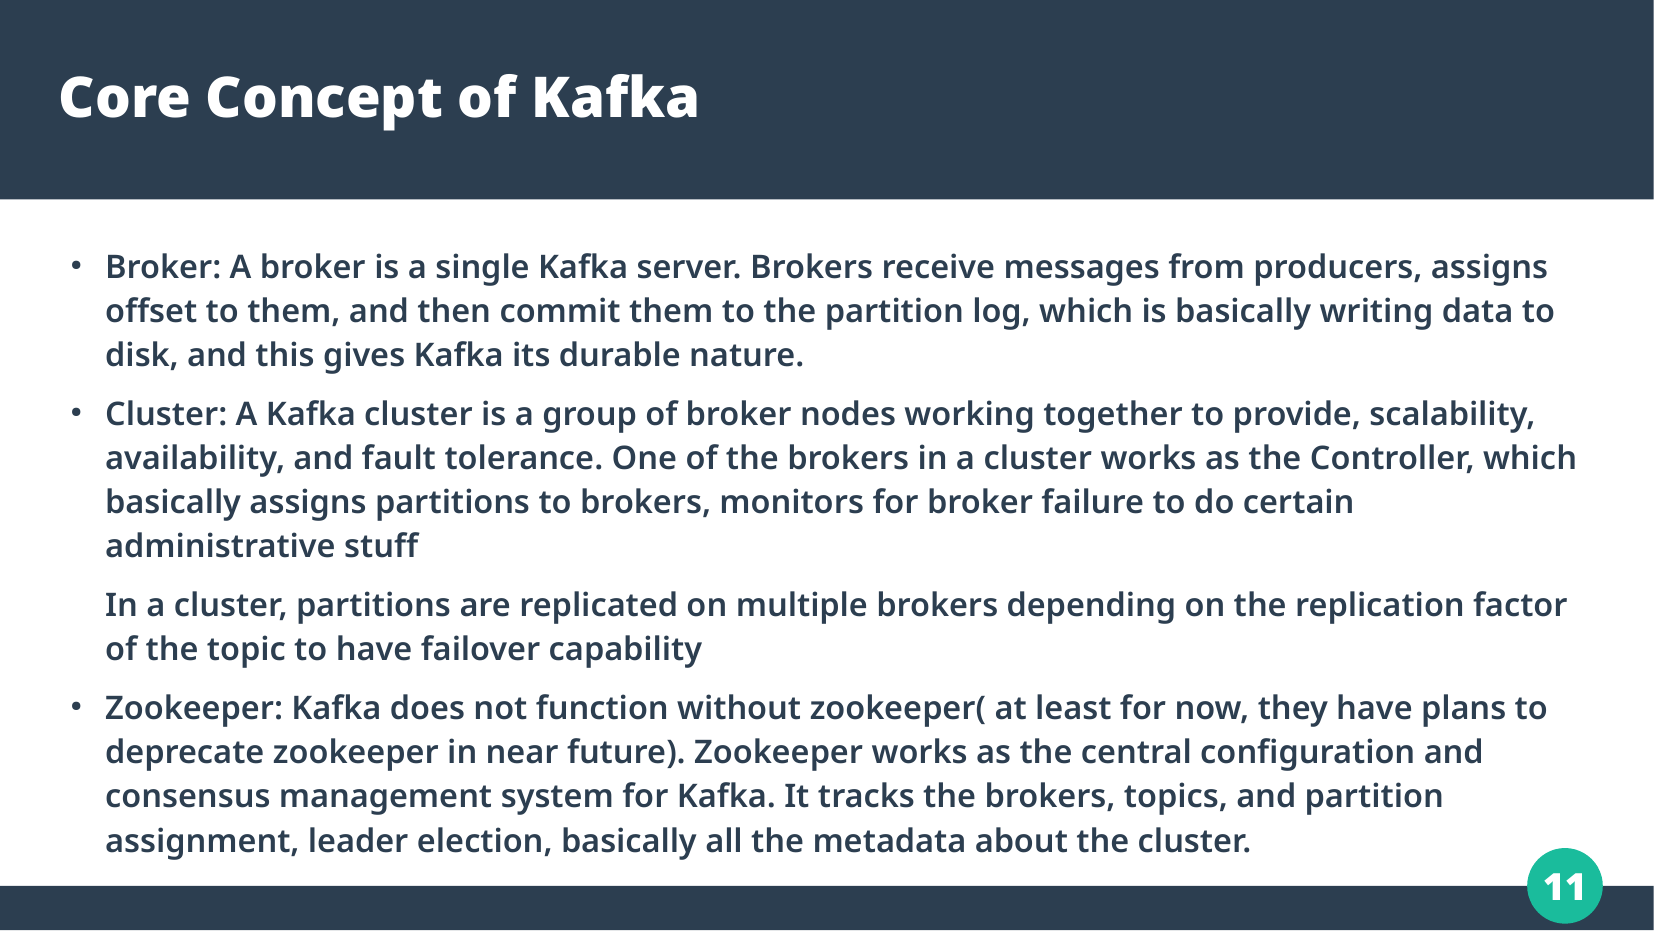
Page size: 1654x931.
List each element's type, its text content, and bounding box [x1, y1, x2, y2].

title Core Concept of Kafka [59, 37, 1595, 155]
list Broker: A broker is a single Kafka server. Brokers receive messages from producers, assigns offset to them, and then commit them to the partition log, which is basically writing data to disk, and this gives Kafka its durable nature. Cluster: A Kafka cluster is a group of broker nodes working together to provide, scalability, availability, and fault tolerance. One of the brokers in a cluster works as the Controller, which basically assigns partitions to brokers, monitors for broker failure to do certain administrative stuff In a cluster, partitions are replicated on multiple brokers depending on the replication factor of the topic to have failover capability Zookeeper: Kafka does not function without zookeeper( at least for now, they have plans to deprecate zookeeper in near future). Zookeeper works as the central configuration and consensus management system for Kafka. It tracks the brokers, topics, and partition assignment, leader election, basically all the metadata about the cluster. [59, 243, 1595, 864]
